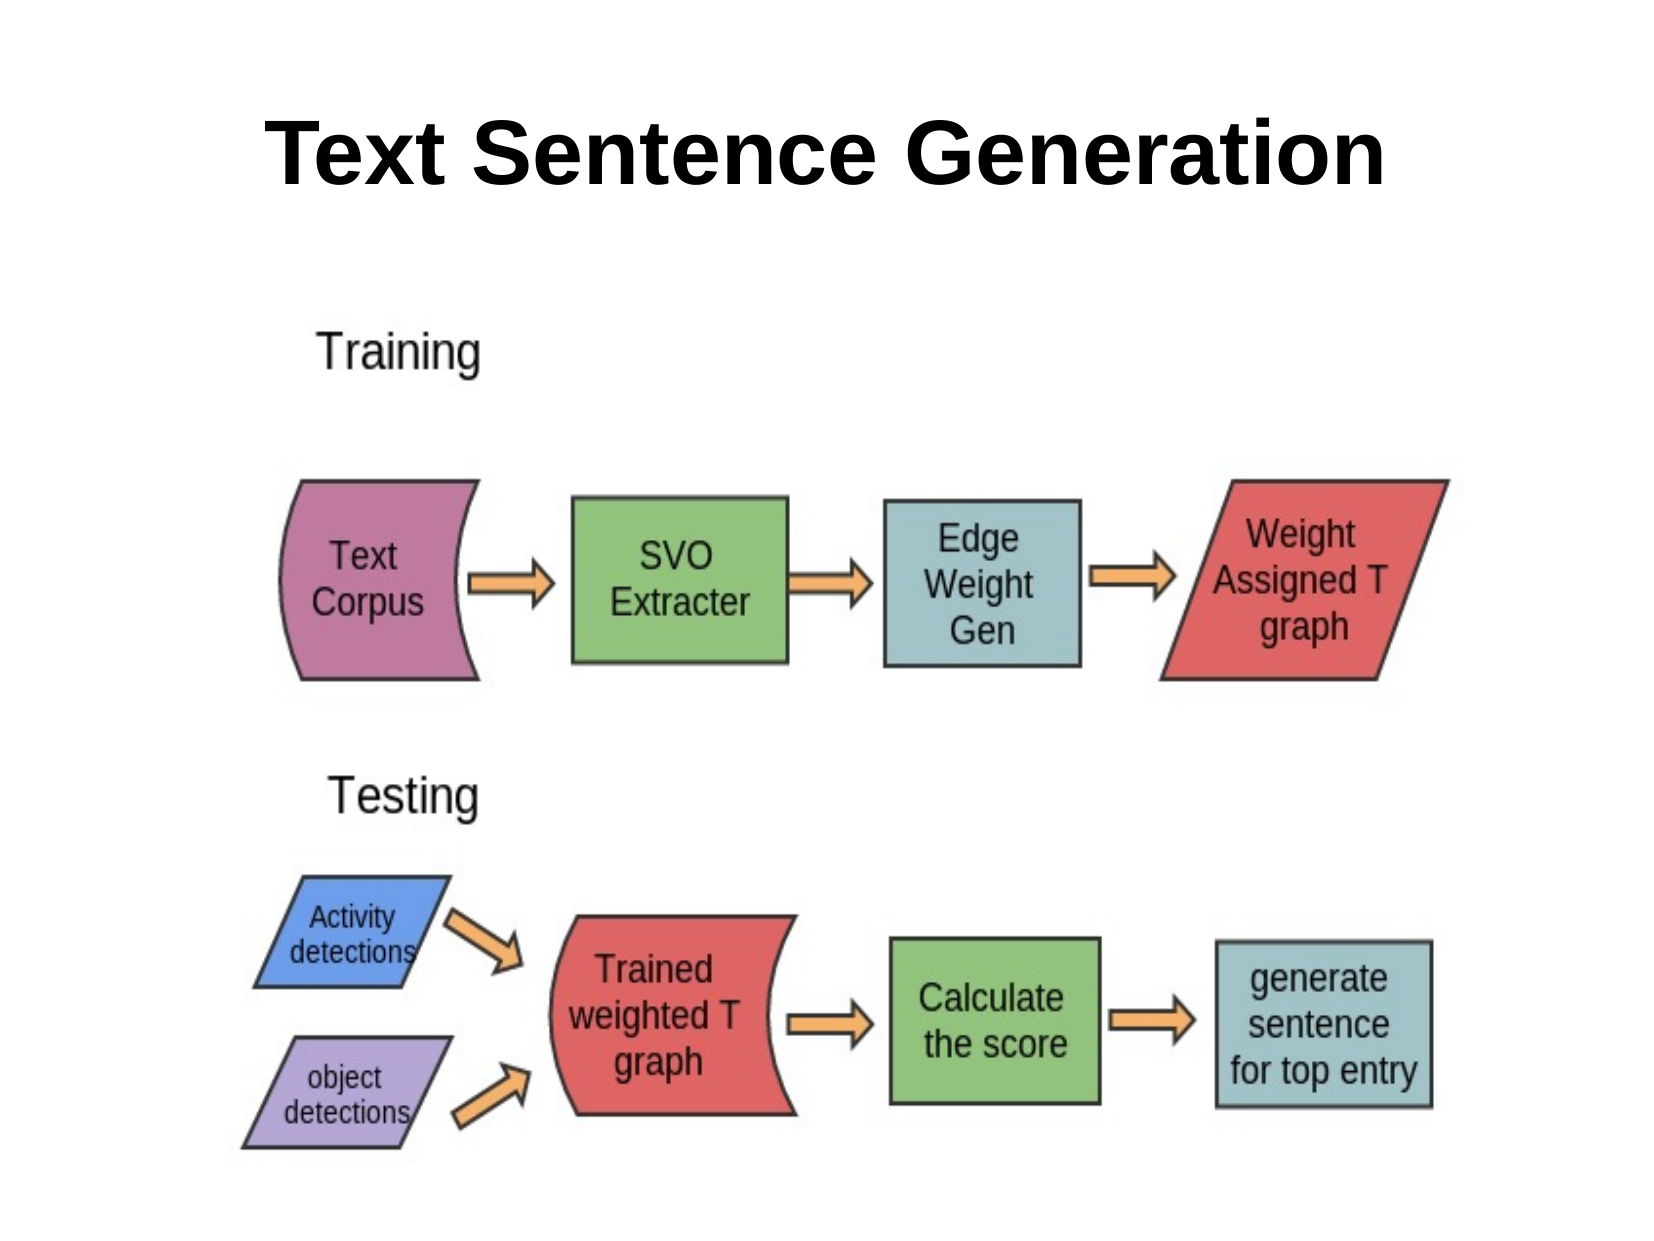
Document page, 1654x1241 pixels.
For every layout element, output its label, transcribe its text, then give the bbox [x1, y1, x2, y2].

picture [183, 284, 1471, 1192]
title Text Sentence Generation [82, 49, 1571, 257]
